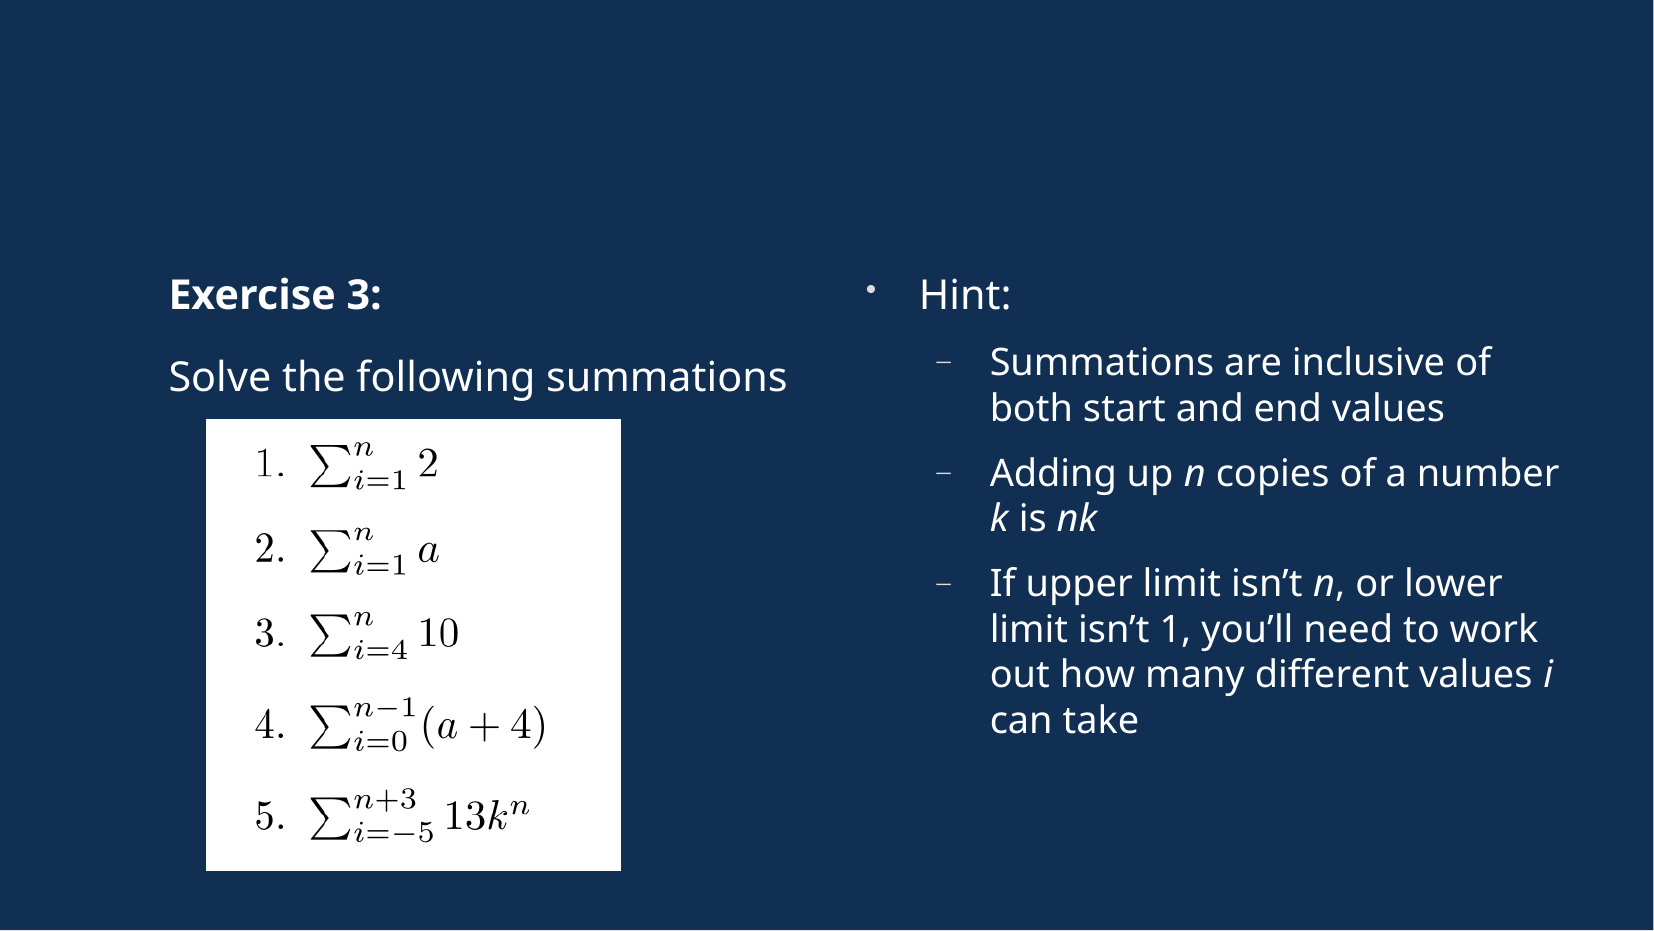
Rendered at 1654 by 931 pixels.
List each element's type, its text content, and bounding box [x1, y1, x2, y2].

list Hint: Summations are inclusive of both start and end values Adding up n copies of a number k is nk If upper limit isn’t n, or lower limit isn’t 1, you’ll need to work out how many different values i can take [848, 268, 1563, 806]
picture [206, 419, 621, 871]
list Exercise 3: Solve the following summations [97, 268, 813, 806]
